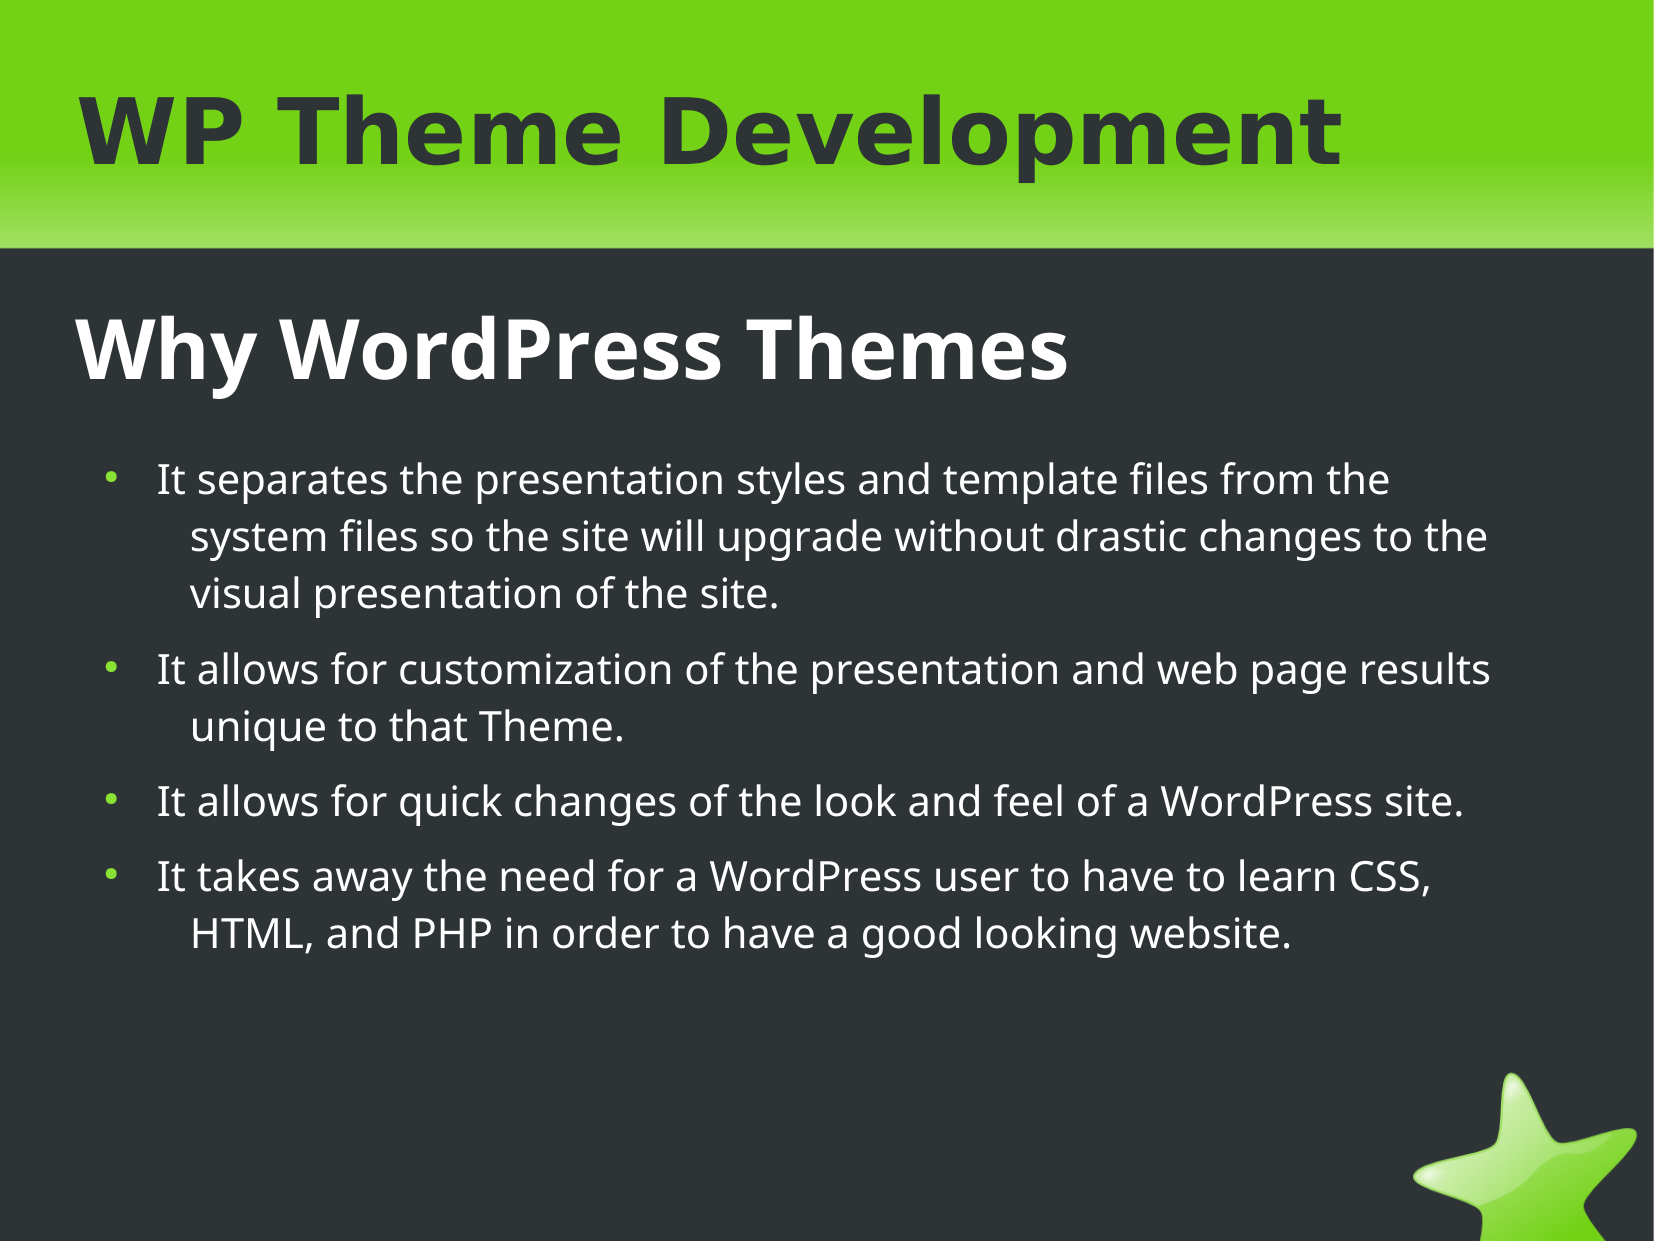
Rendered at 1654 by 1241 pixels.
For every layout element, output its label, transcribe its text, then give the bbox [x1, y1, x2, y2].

list Why WordPress Themes [75, 290, 1572, 413]
list It separates the presentation styles and template files from the system files so the site will upgrade without drastic changes to the visual presentation of the site. It allows for customization of the presentation and web page results unique to that Theme. It allows for quick changes of the look and feel of a WordPress site. It takes away the need for a WordPress user to have to learn CSS, HTML, and PHP in order to have a good looking website. [75, 450, 1530, 1163]
title WP Theme Development [76, 29, 1565, 237]
picture [0, 0, 1654, 1241]
